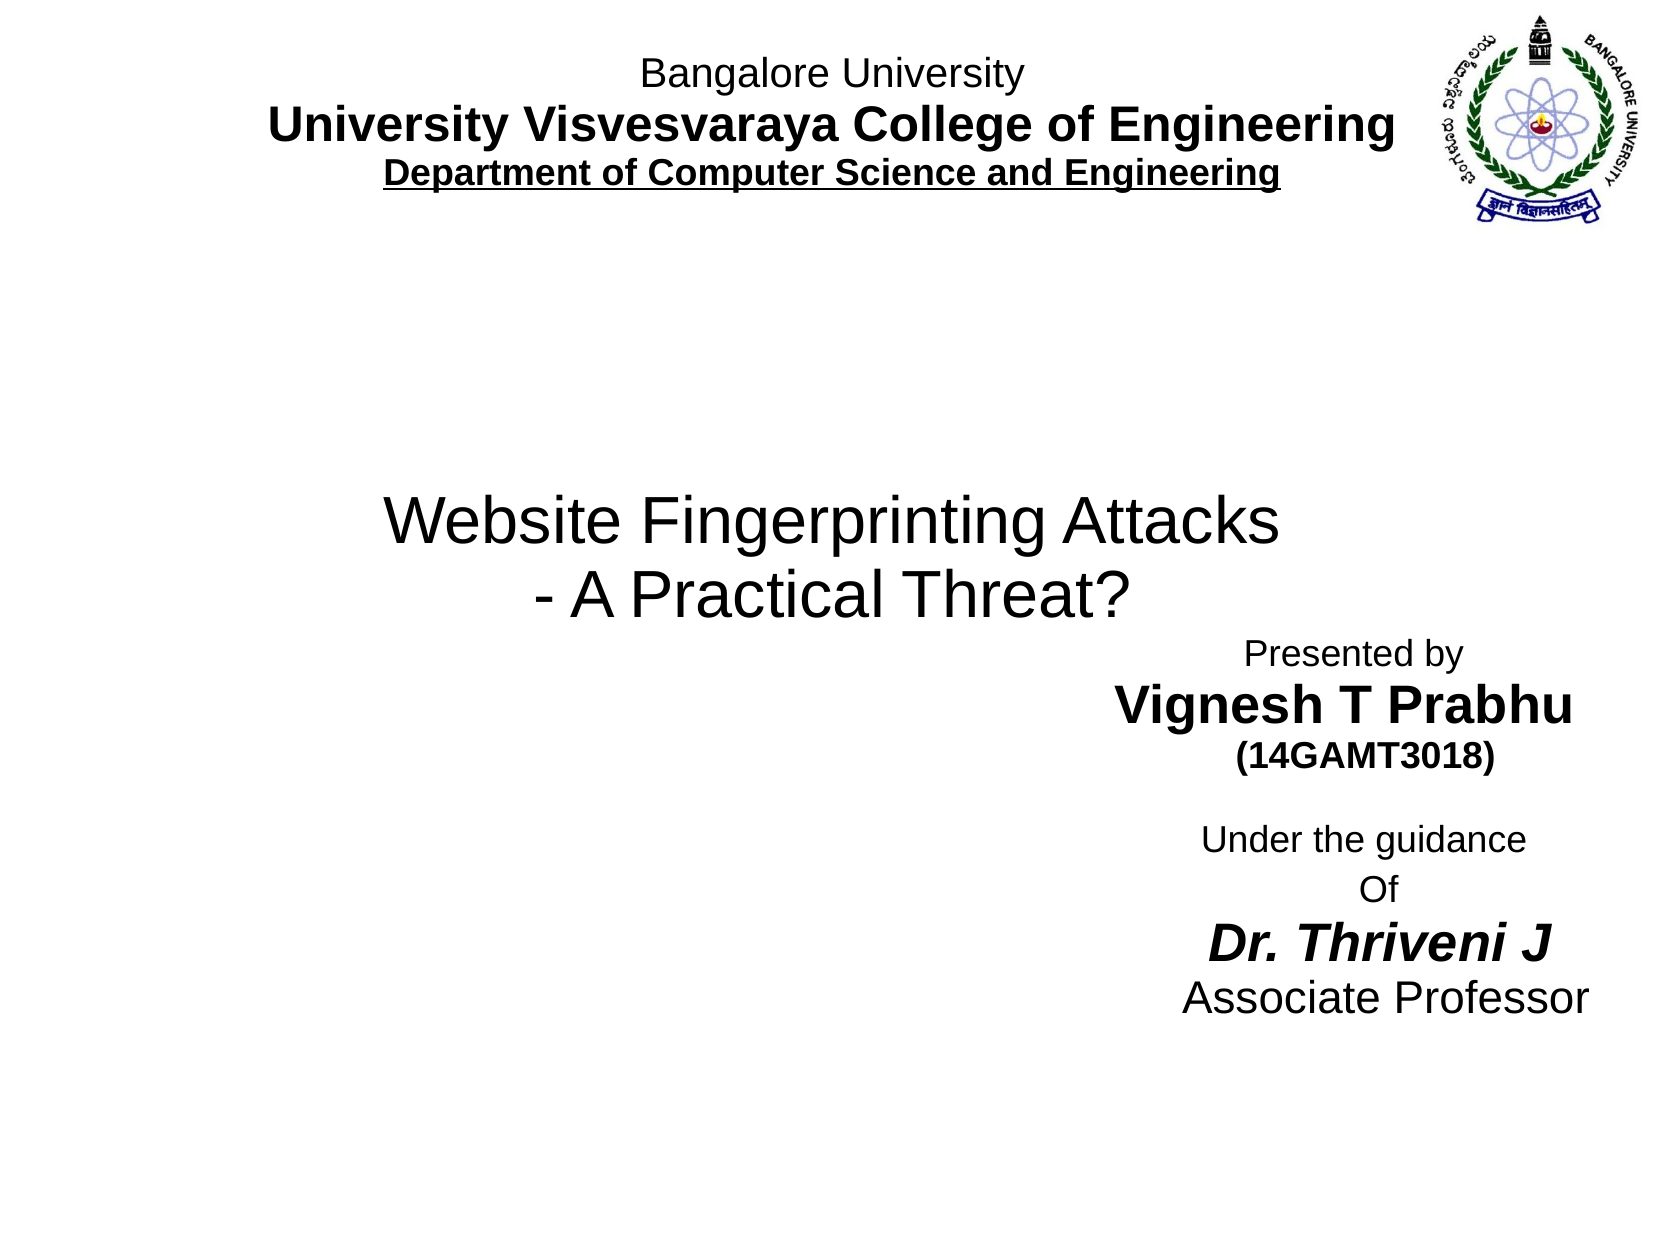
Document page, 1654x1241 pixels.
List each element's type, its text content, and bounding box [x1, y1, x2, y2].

subtitle Bangalore University University Visvesvaraya College of Engineering Department of Computer Science and Engineering Website Fingerprinting Attacks - A Practical Threat? Presented by Vignesh T Prabhu (14GAMT3018) Under the guidance Of Dr. Thriveni J Associate Professor [75, 49, 1591, 1216]
picture [1425, 5, 1654, 231]
